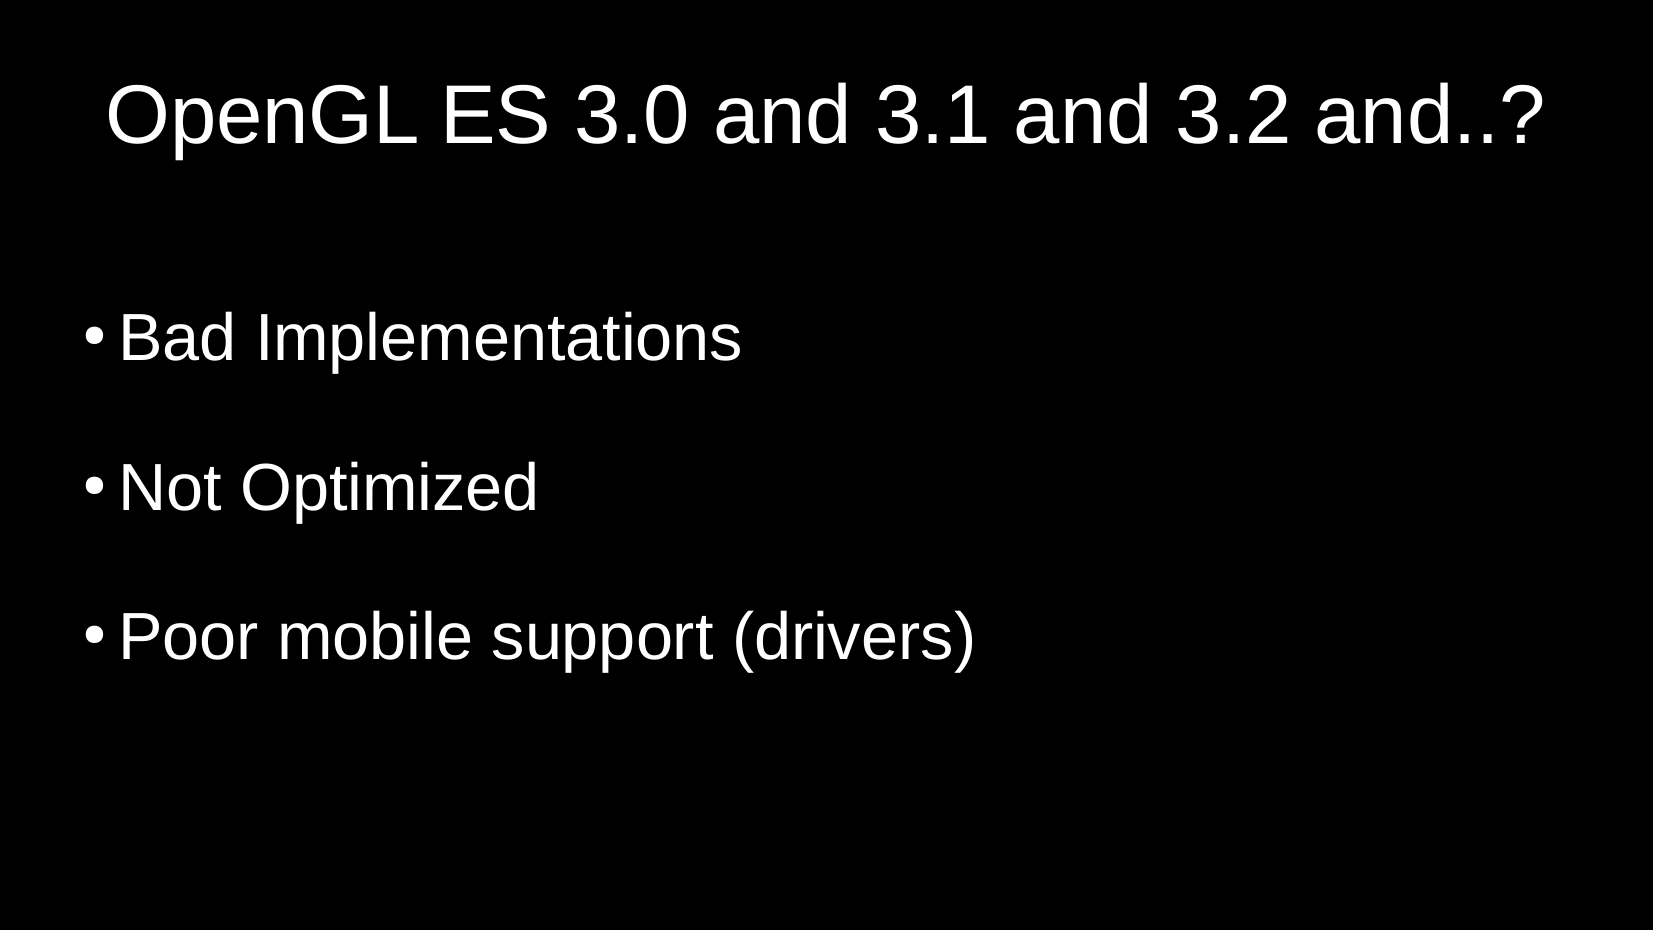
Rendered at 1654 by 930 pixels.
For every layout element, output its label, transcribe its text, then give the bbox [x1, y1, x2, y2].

subtitle Bad Implementations Not Optimized Poor mobile support (drivers) [82, 217, 1571, 757]
title OpenGL ES 3.0 and 3.1 and 3.2 and..? [82, 37, 1571, 193]
